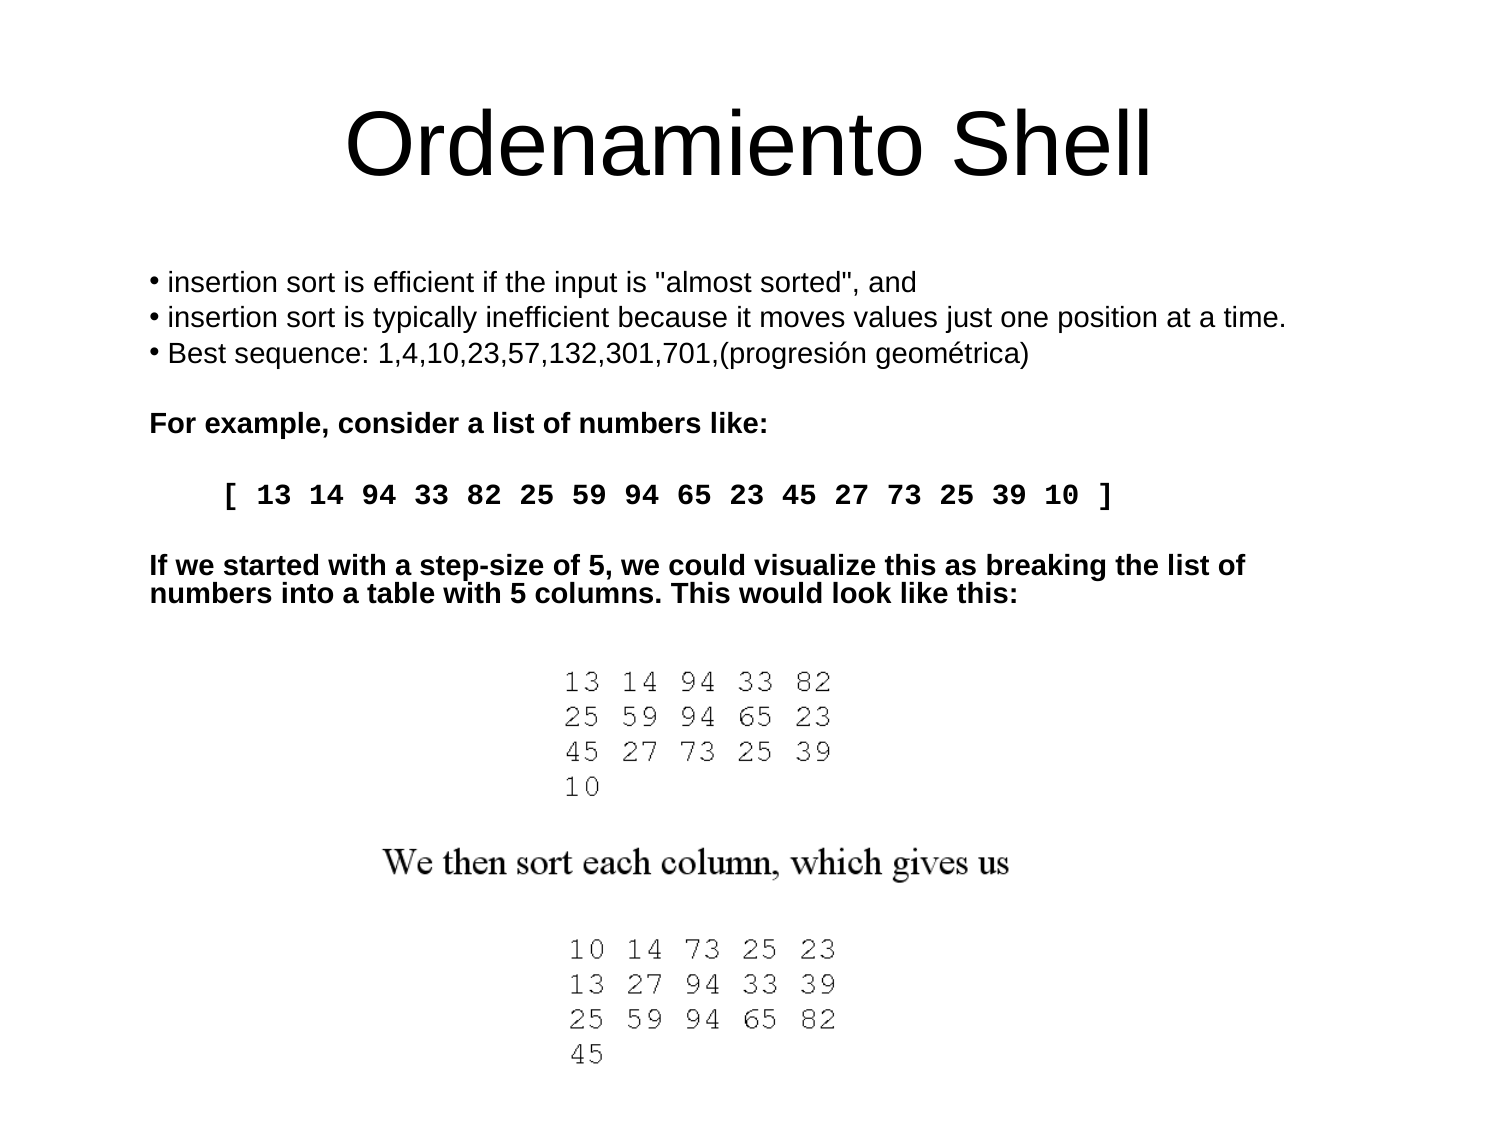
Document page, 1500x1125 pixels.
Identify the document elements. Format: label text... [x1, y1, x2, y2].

chart [372, 650, 1035, 1125]
list insertion sort is efficient if the input is "almost sorted", and insertion sort is typically inefficient because it moves values just one position at a time. Best sequence: 1,4,10,23,57,132,301,701,(progresión geométrica) For example, consider a list of numbers like: [ 13 14 94 33 82 25 59 94 65 23 45 27 73 25 39 10 ] If we started with a step-size of 5, we could visualize this as breaking the list of numbers into a table with 5 columns. This would look like this: [74, 262, 1376, 634]
title Ordenamiento Shell [75, 45, 1426, 233]
